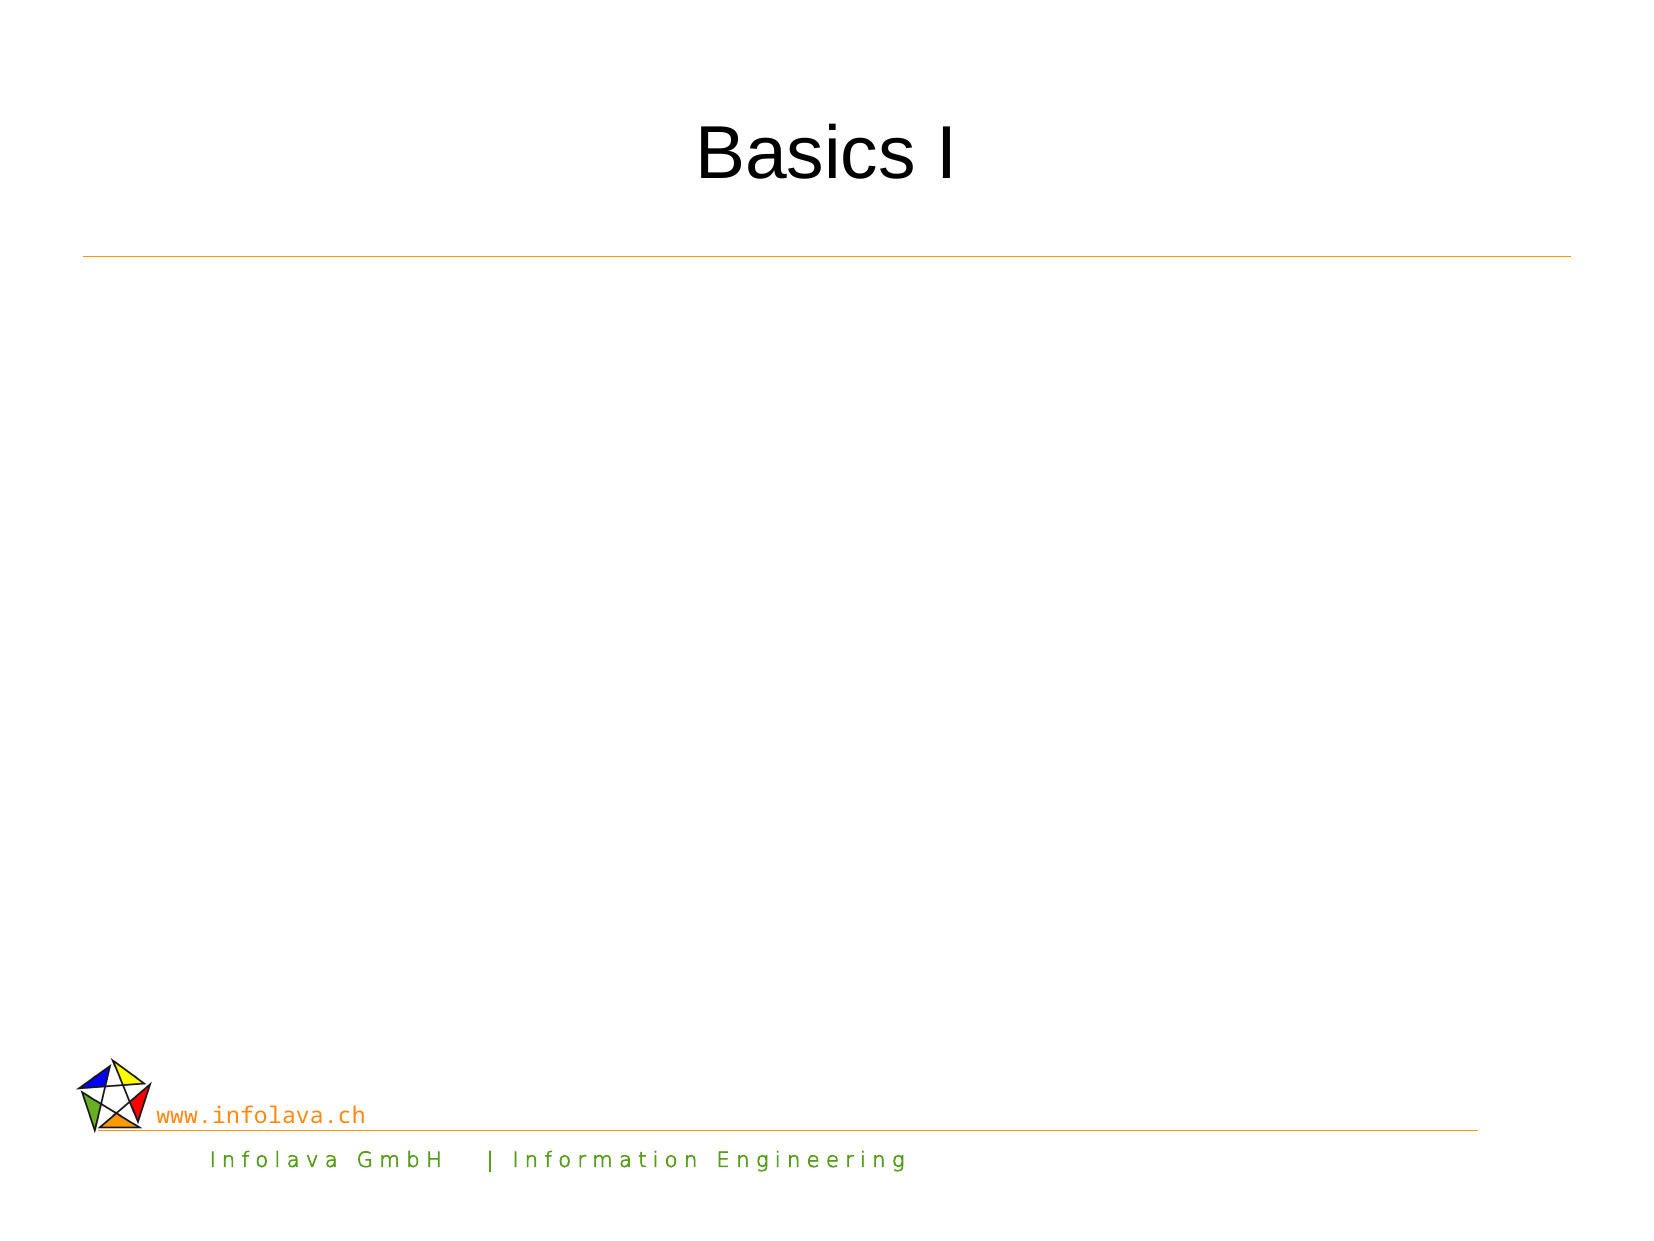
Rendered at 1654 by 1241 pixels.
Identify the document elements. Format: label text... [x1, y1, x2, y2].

title Basics I [82, 49, 1571, 257]
picture [76, 1058, 152, 1134]
